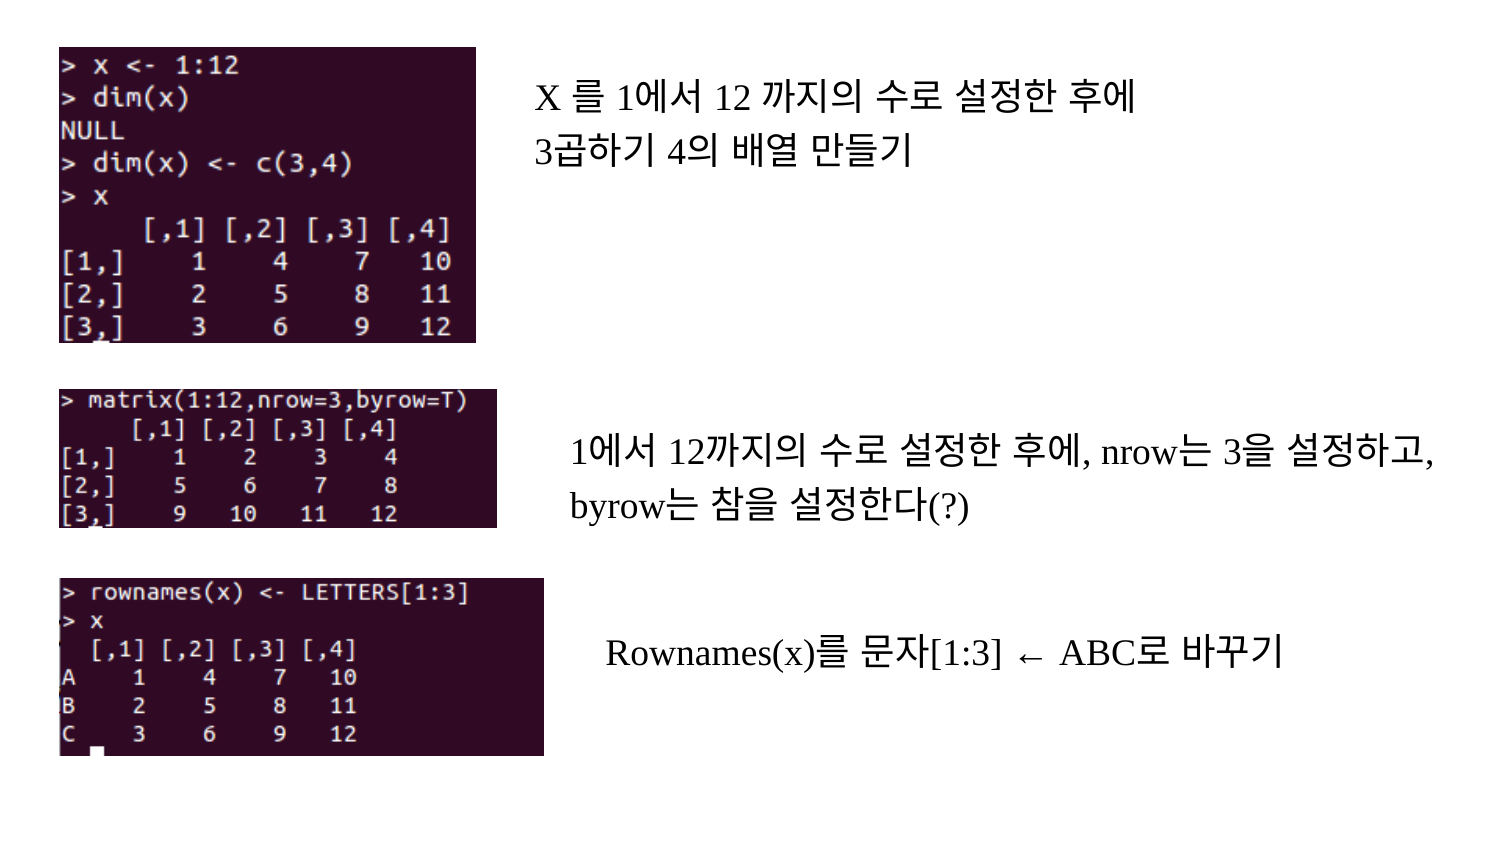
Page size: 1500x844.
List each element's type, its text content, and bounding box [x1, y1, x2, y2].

text_box Rownames(x)를 문자[1:3] ← ABC로 바꾸기 [590, 614, 1305, 675]
text_box 1에서 12까지의 수로 설정한 후에, nrow는 3을 설정하고, byrow는 참을 설정한다(?) [555, 413, 1463, 520]
picture [59, 578, 544, 756]
text_box X 를 1에서 12 까지의 수로 설정한 후에 3곱하기 4의 배열 만들기 [519, 59, 1163, 165]
picture [59, 389, 497, 528]
picture [59, 47, 476, 343]
